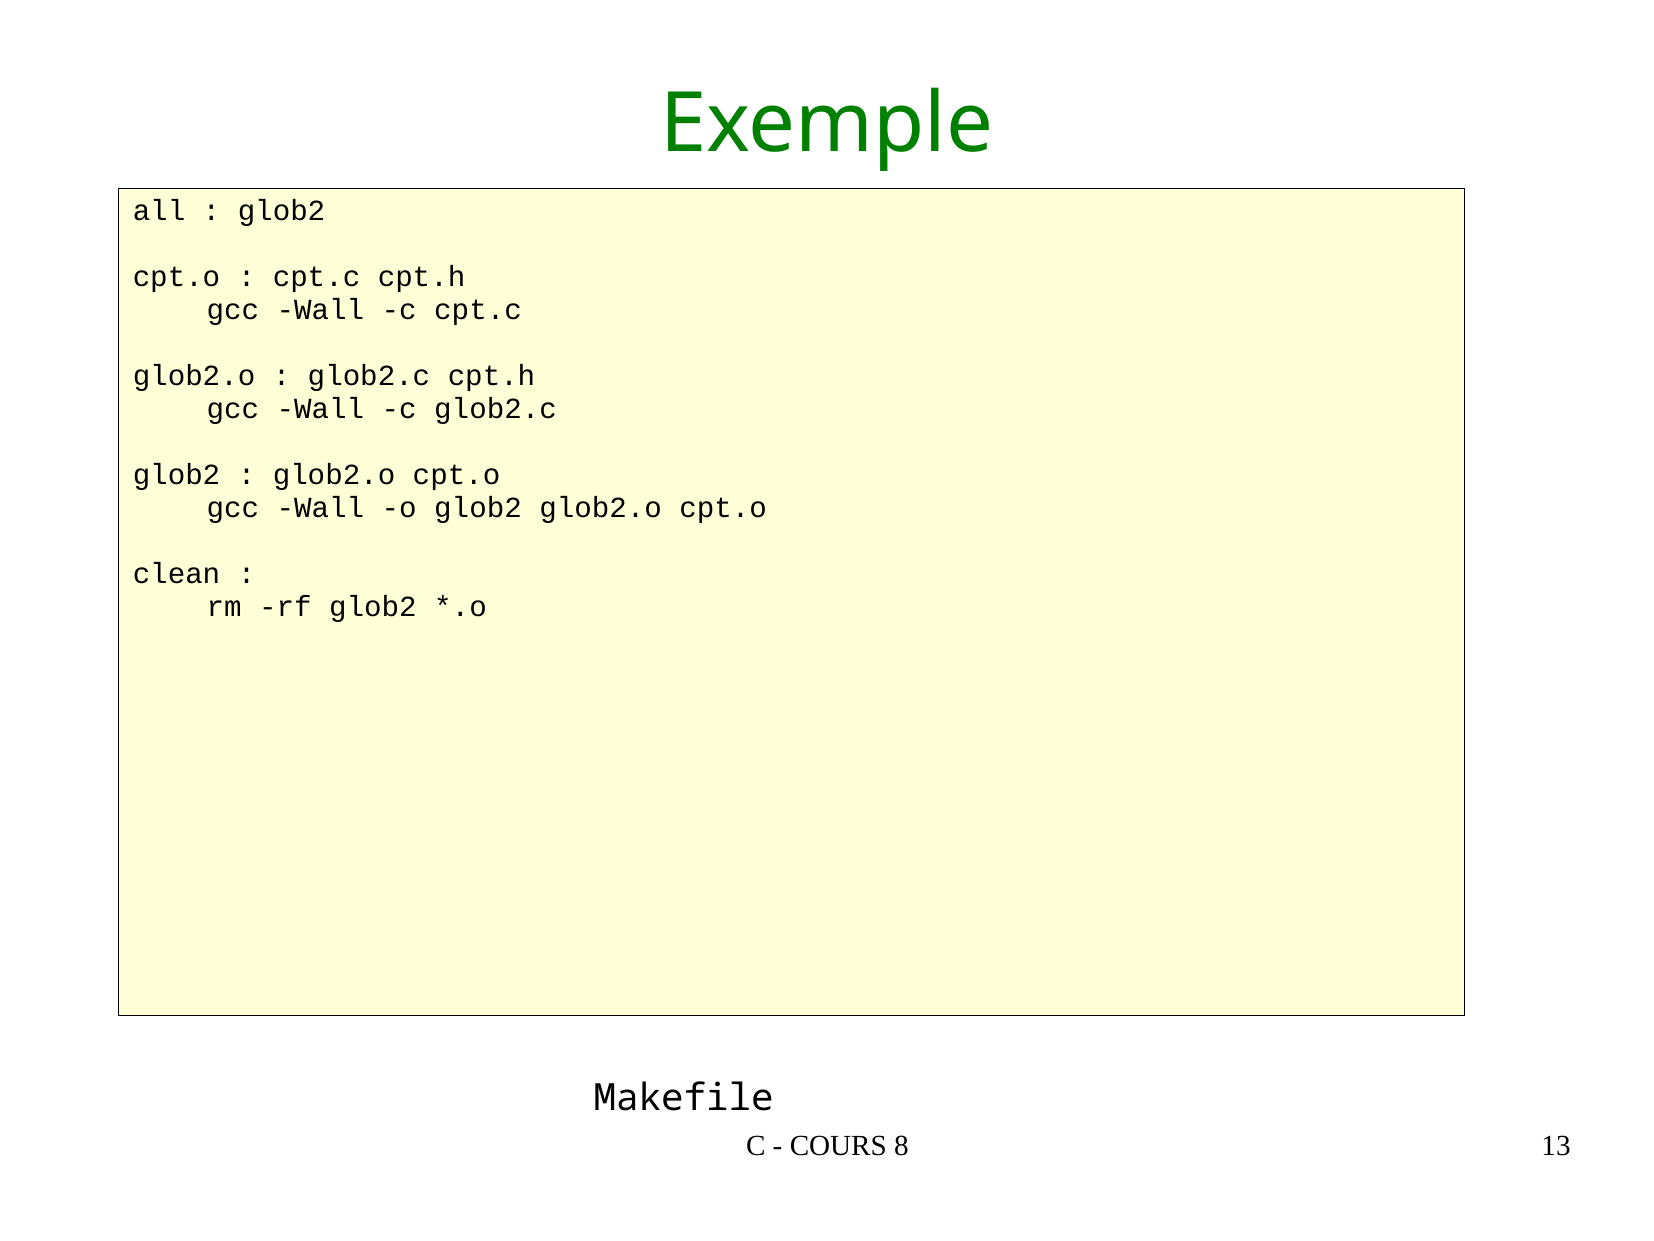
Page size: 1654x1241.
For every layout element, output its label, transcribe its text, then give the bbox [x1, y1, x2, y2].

text_box Makefile [578, 1062, 1075, 1121]
text_box all : glob2 cpt.o : cpt.c cpt.h gcc -Wall -c cpt.c glob2.o : glob2.c cpt.h gcc -Wall -c glob2.c glob2 : glob2.o cpt.o gcc -Wall -o glob2 glob2.o cpt.o clean : rm -rf glob2 *.o [118, 188, 1465, 1016]
title Exemple [82, 49, 1571, 189]
